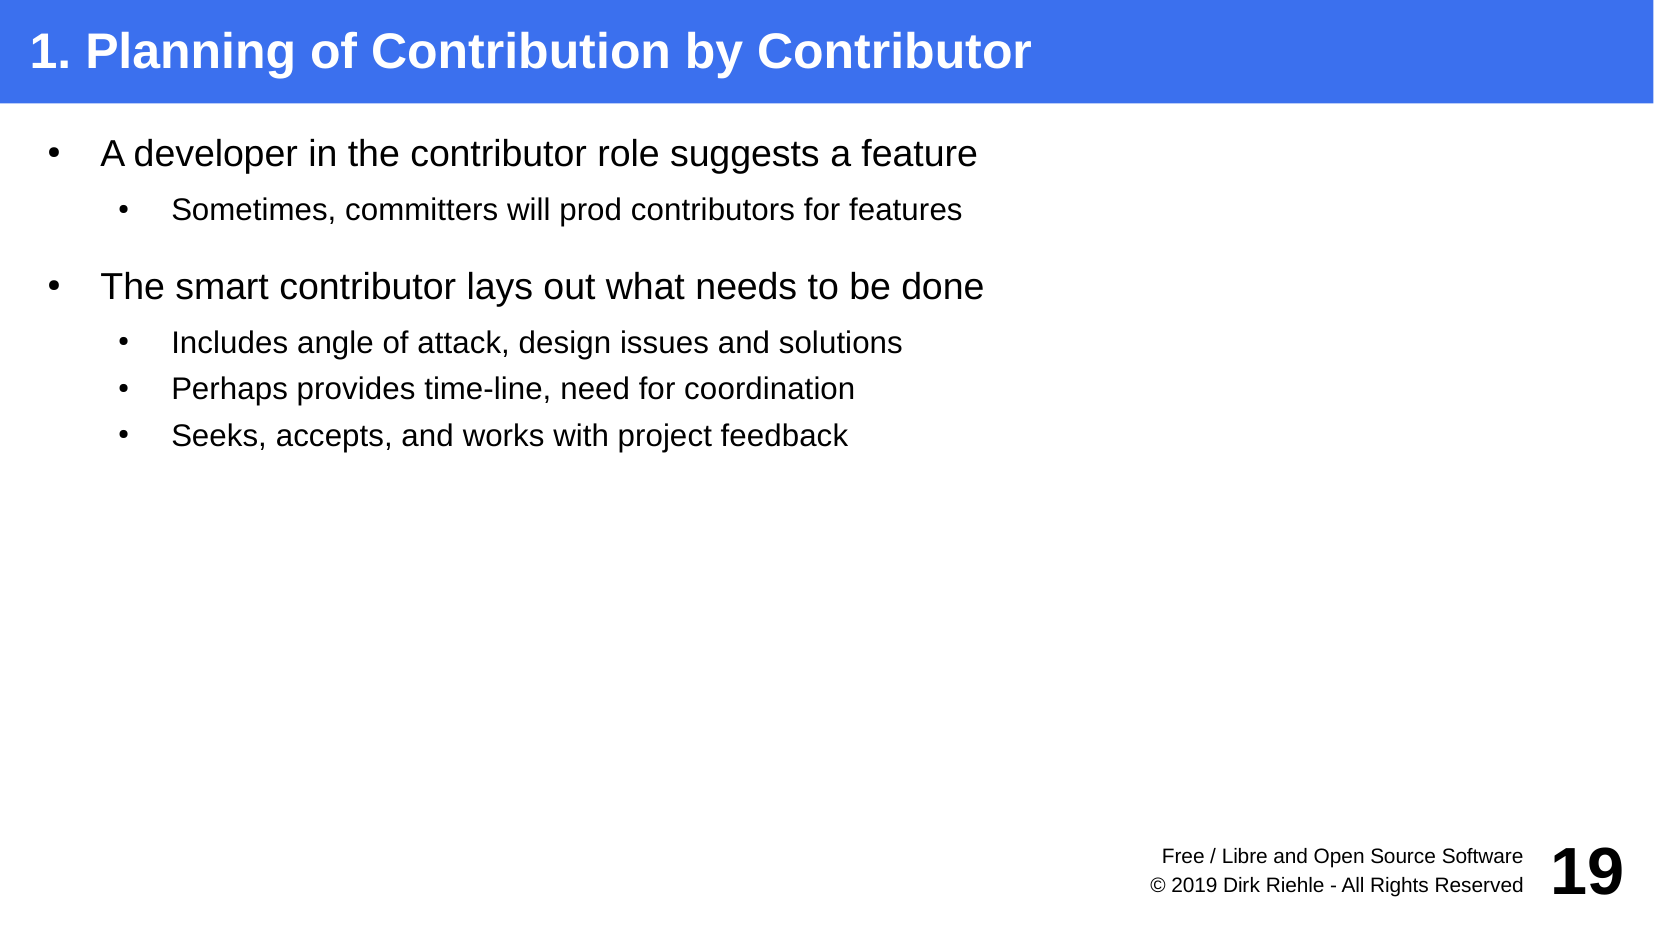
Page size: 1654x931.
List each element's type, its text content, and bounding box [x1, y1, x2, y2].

title 1. Planning of Contribution by Contributor [0, 0, 1654, 104]
list A developer in the contributor role suggests a feature Sometimes, committers will prod contributors for features The smart contributor lays out what needs to be done Includes angle of attack, design issues and solutions Perhaps provides time-line, need for coordination Seeks, accepts, and works with project feedback [29, 132, 1625, 813]
